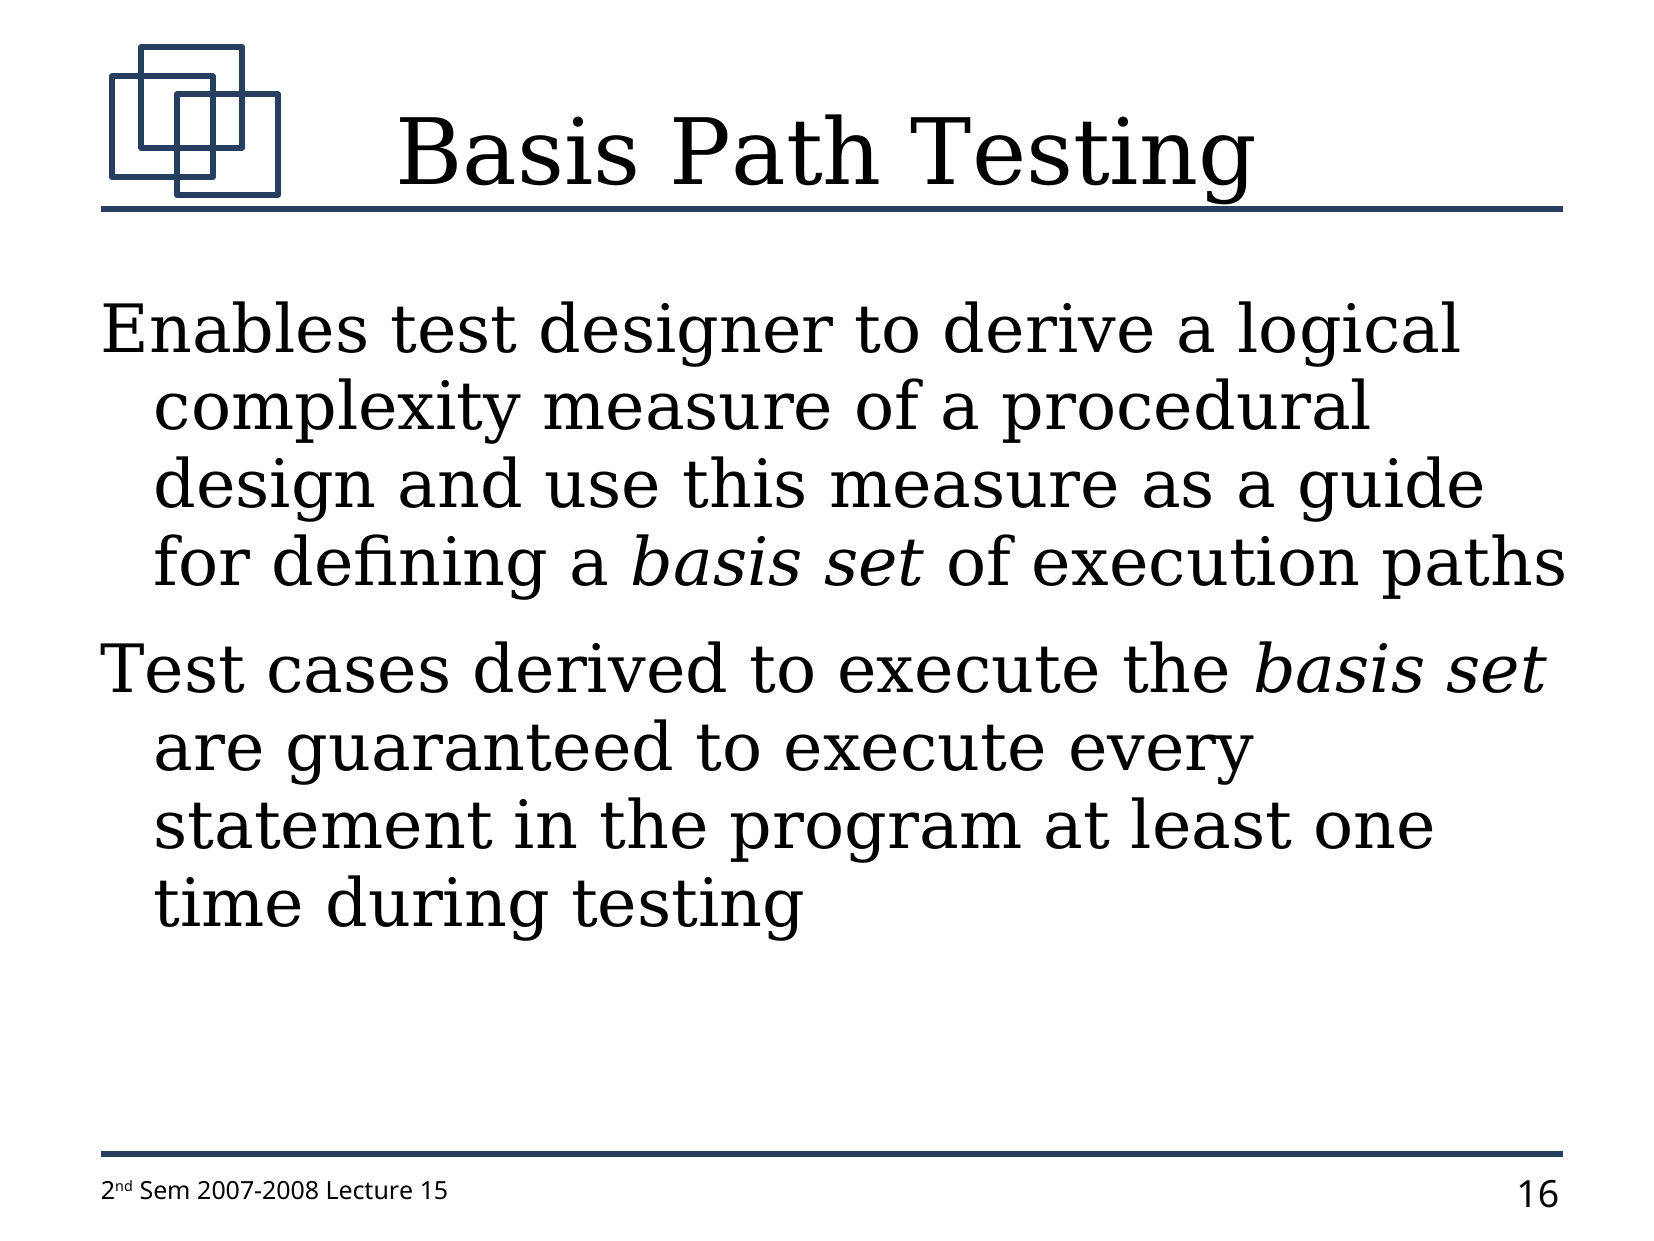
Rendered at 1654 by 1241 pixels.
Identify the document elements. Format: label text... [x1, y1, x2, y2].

list Enables test designer to derive a logical complexity measure of a procedural design and use this measure as a guide for defining a basis set of execution paths Test cases derived to execute the basis set are guaranteed to execute every statement in the program at least one time during testing [82, 290, 1571, 1109]
title Basis Path Testing [82, 49, 1571, 257]
